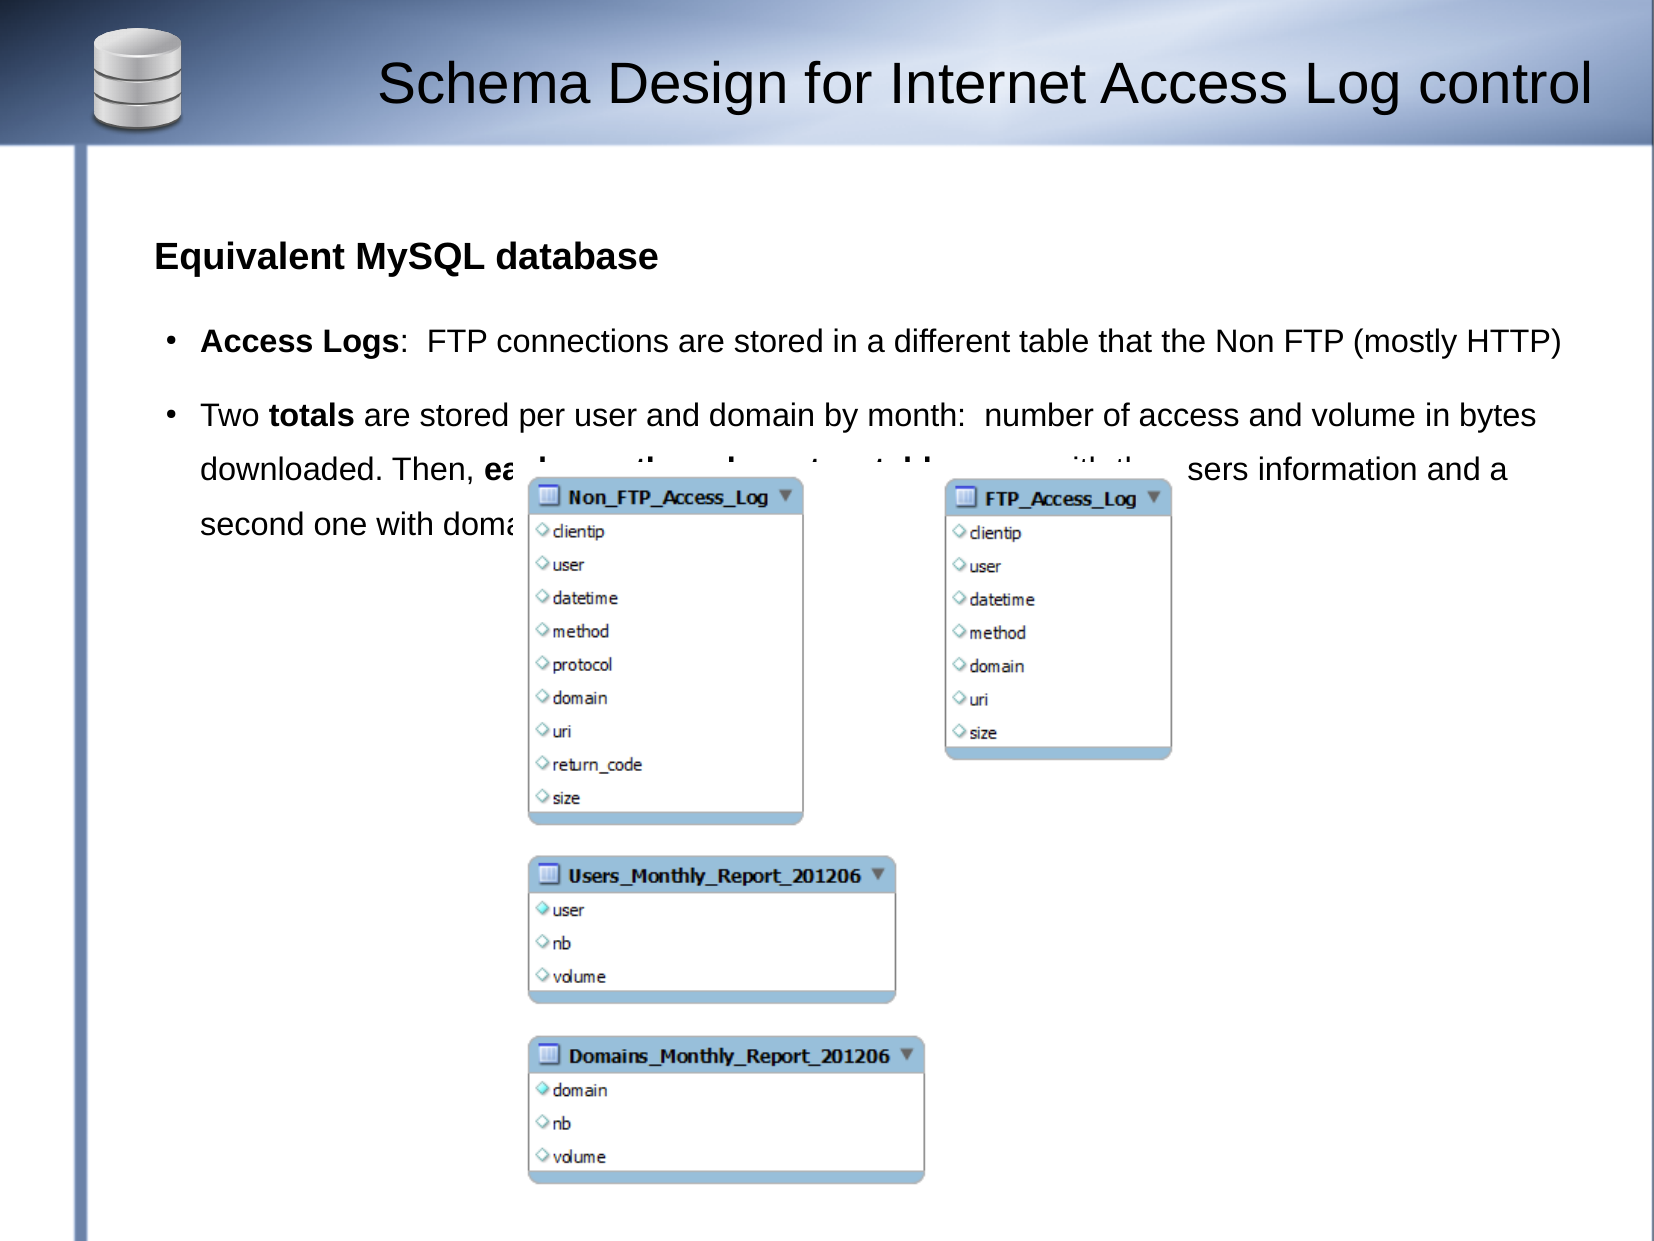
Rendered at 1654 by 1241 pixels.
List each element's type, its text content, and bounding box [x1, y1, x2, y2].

list Equivalent MySQL database Access Logs: FTP connections are stored in a different table that the Non FTP (mostly HTTP) Two totals are stored per user and domain by month: number of access and volume in bytes downloaded. Then, each month we have two tables, one with the users information and a second one with domains information. [154, 214, 1596, 581]
title Schema Design for Internet Access Log control [187, 49, 1596, 118]
picture [0, 0, 1654, 1241]
